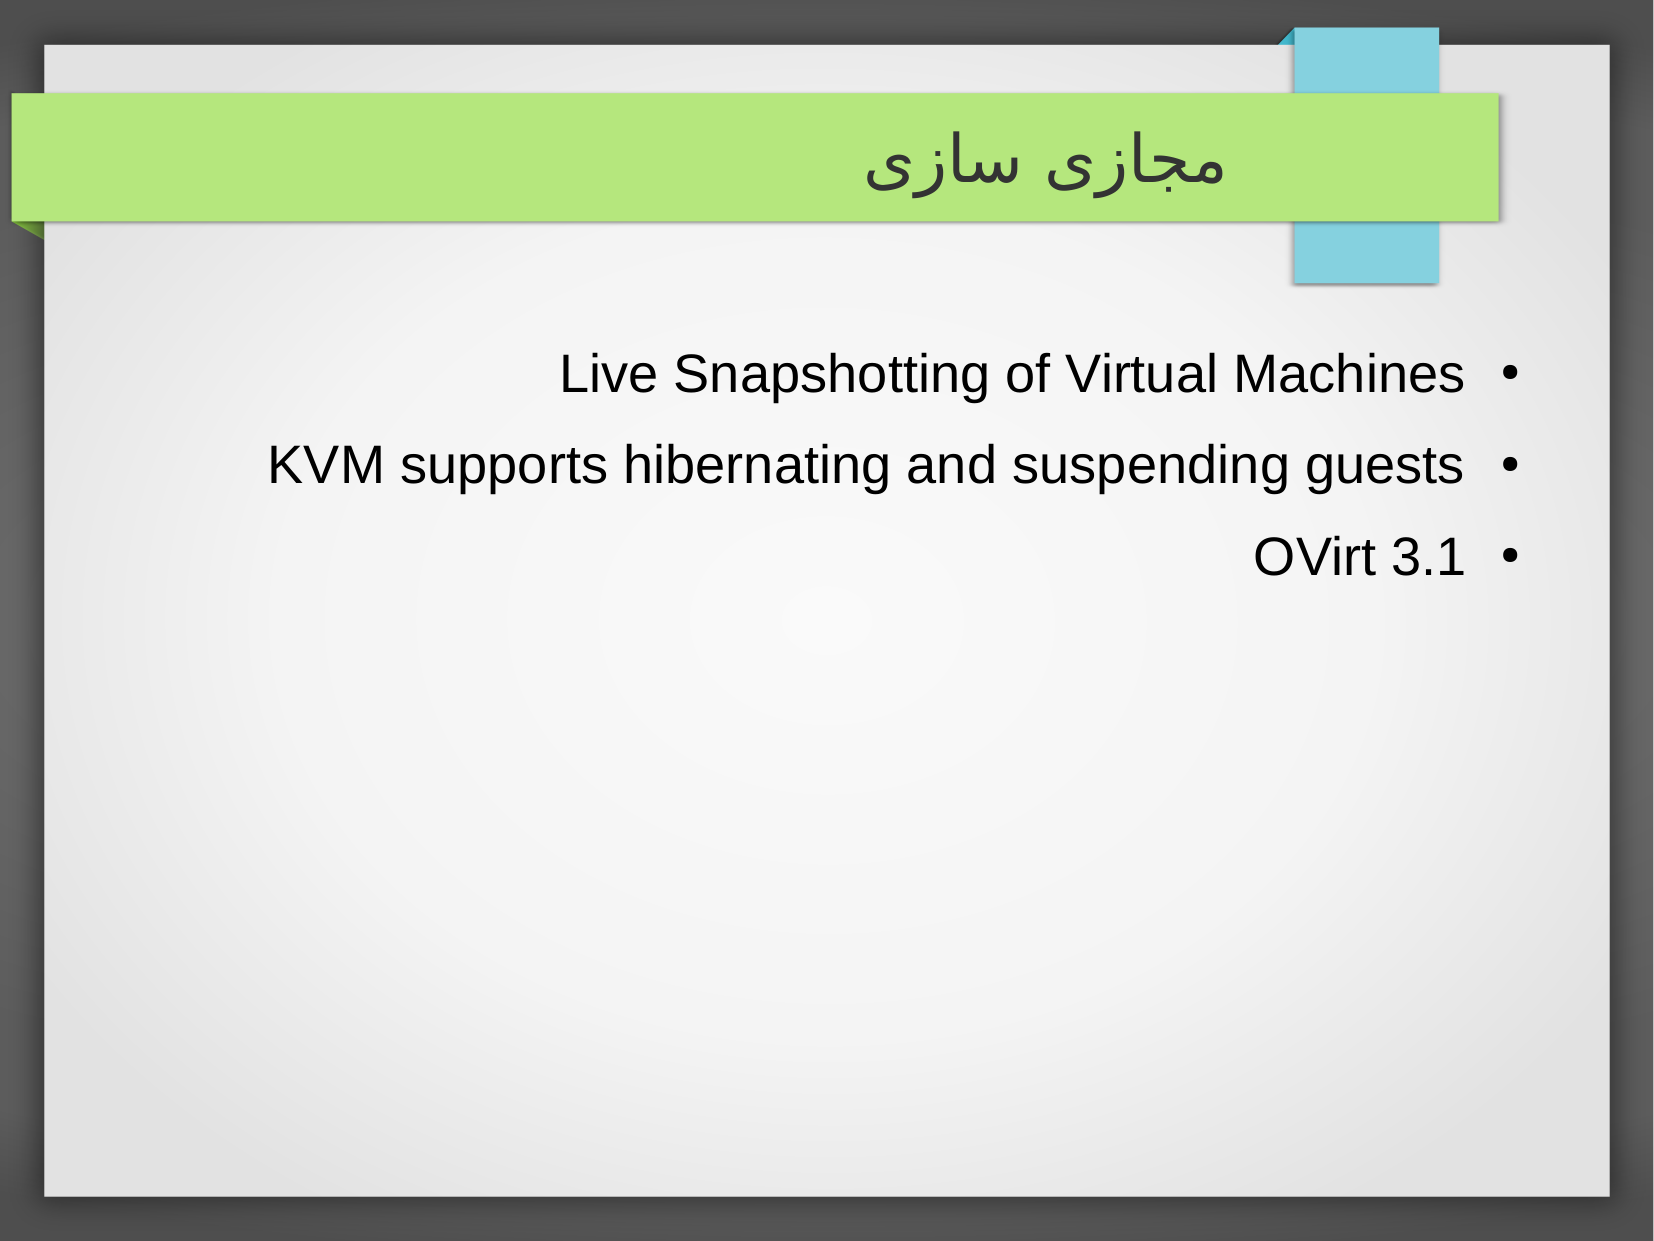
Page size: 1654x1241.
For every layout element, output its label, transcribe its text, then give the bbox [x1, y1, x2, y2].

title مجازی سازی [70, 106, 1229, 213]
picture [0, 0, 1654, 1241]
list Live Snapshotting of Virtual Machines KVM supports hibernating and suspending guests OVirt 3.1 [82, 343, 1538, 1063]
